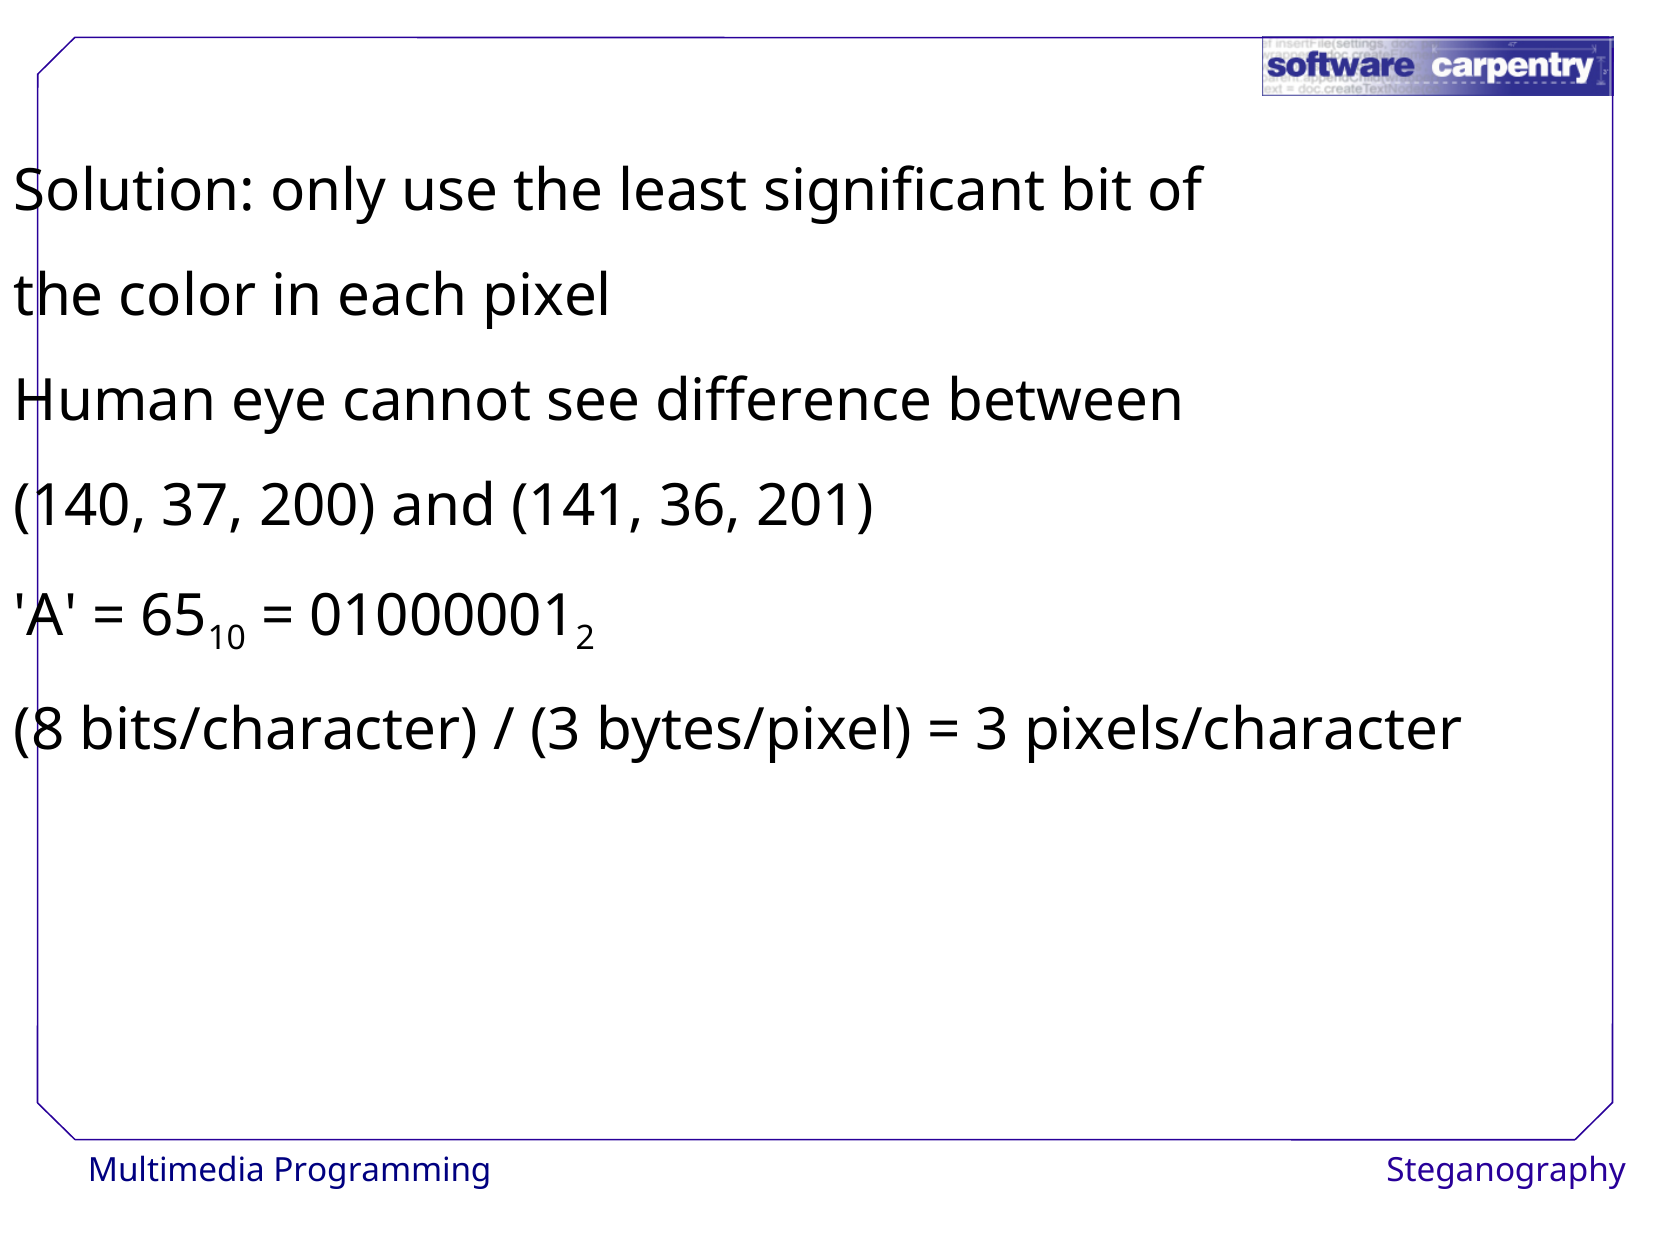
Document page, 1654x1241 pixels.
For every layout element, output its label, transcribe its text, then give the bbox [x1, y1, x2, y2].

picture [1262, 36, 1614, 96]
text_box Solution: only use the least significant bit of the color in each pixel Human eye cannot see difference between (140, 37, 200) and (141, 36, 201) 'A' = 6510 = 010000012 (8 bits/character) / (3 bytes/pixel) = 3 pixels/character [0, 109, 1628, 770]
